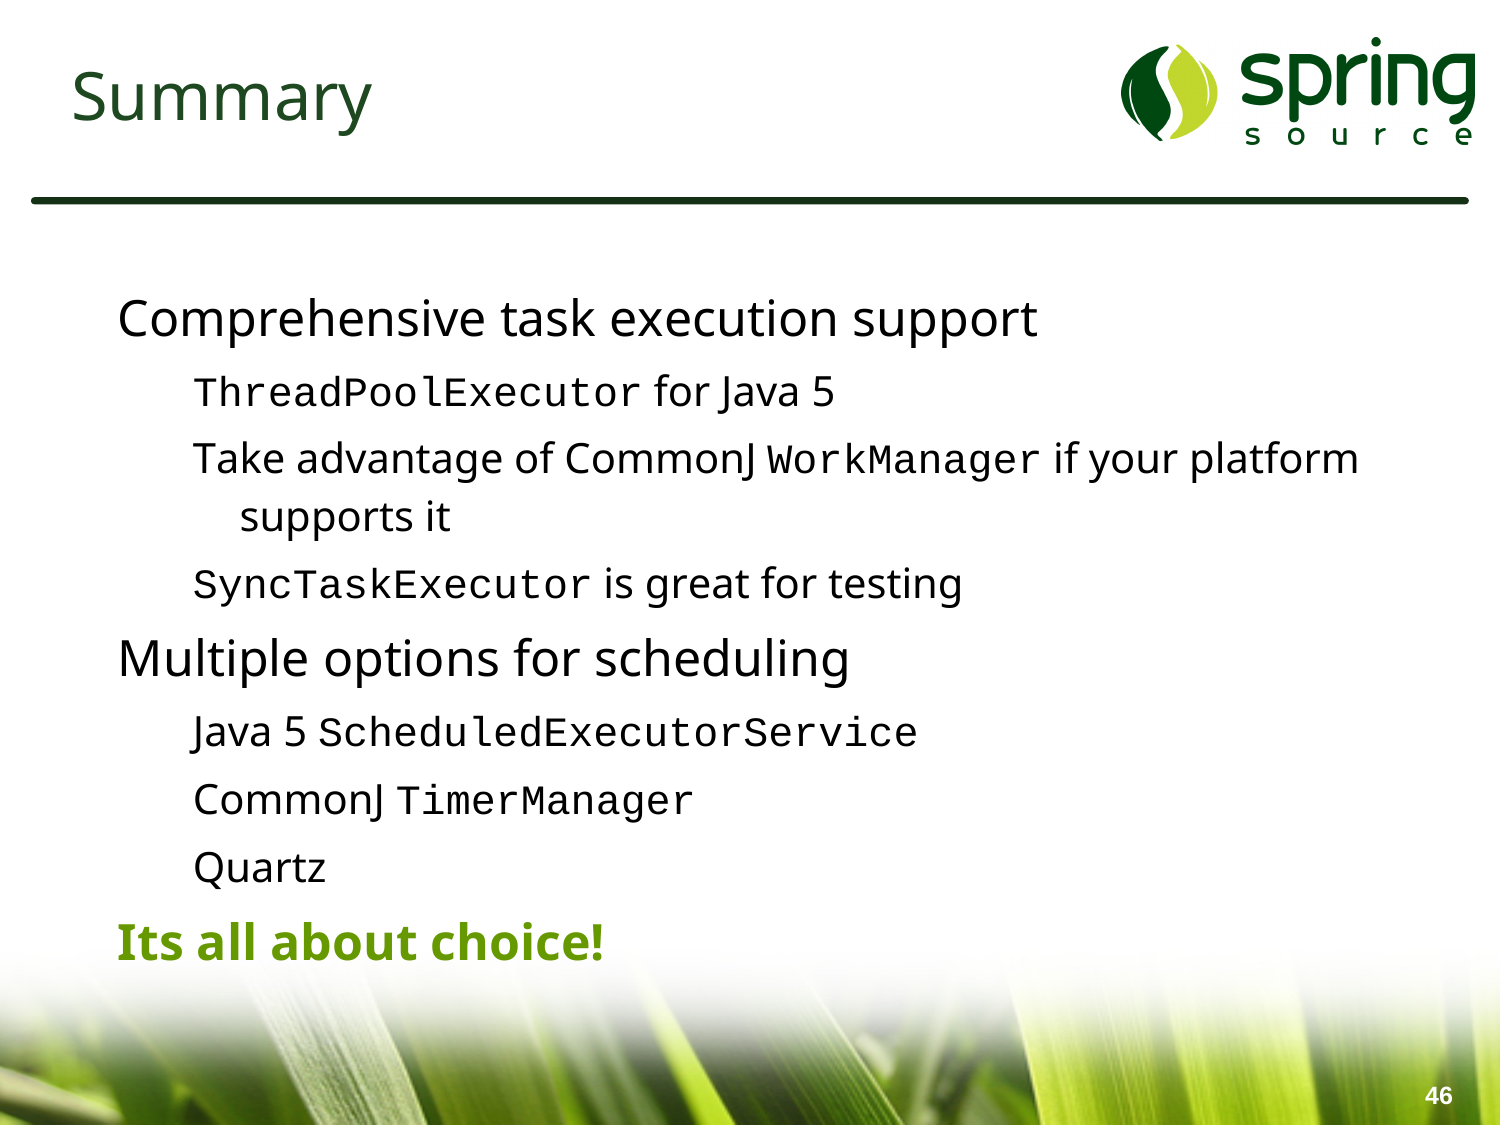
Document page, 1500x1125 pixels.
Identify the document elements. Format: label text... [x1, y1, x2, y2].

picture [499, 944, 510, 954]
picture [1121, 37, 1475, 145]
picture [0, 944, 1500, 1125]
title Summary [56, 13, 1089, 176]
picture [374, 944, 385, 955]
picture [206, 947, 215, 955]
picture [311, 944, 322, 954]
list Comprehensive task execution support ThreadPoolExecutor for Java 5 Take advantage of CommonJ WorkManager if your platform supports it SyncTaskExecutor is great for testing Multiple options for scheduling Java 5 ScheduledExecutorService CommonJ TimerManager Quartz Its all about choice! [103, 275, 1394, 938]
picture [342, 944, 353, 954]
picture [280, 947, 289, 955]
